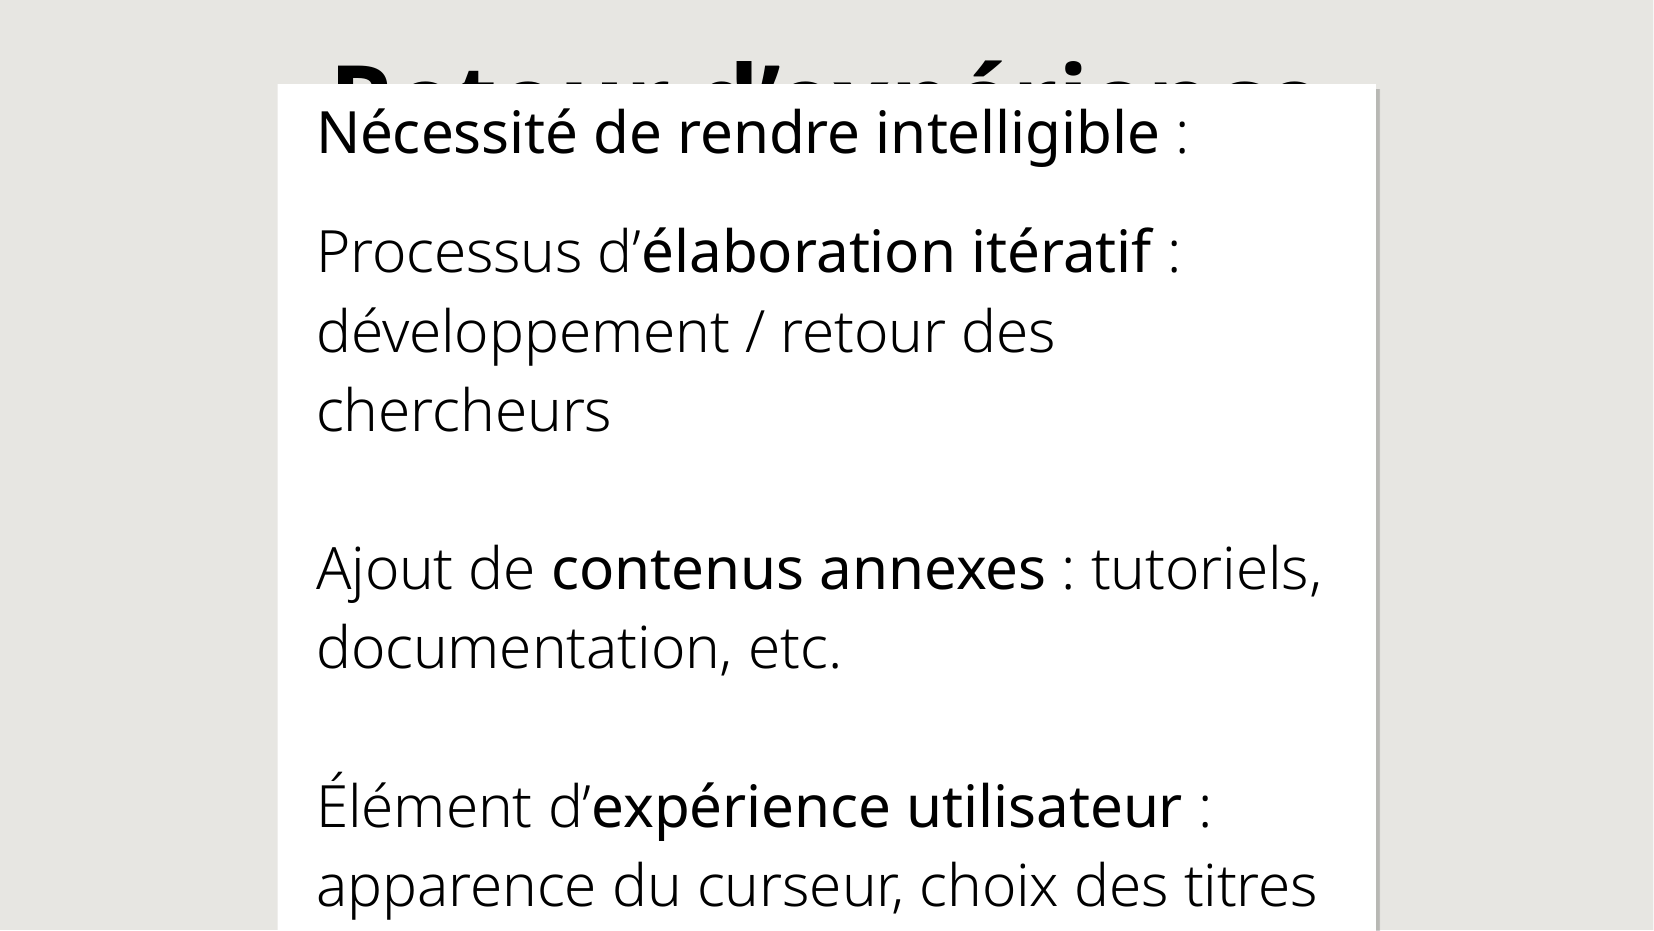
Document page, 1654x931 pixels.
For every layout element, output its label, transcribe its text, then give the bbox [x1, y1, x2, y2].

title Retour d’expérience [271, 37, 1382, 160]
text_box Nécessité de rendre intelligible : Processus d’élaboration itératif : développement / retour des chercheurs Ajout de contenus annexes : tutoriels, documentation, etc. Élément d’expérience utilisateur : apparence du curseur, choix des titres et infobulles, etc. [277, 194, 1376, 900]
